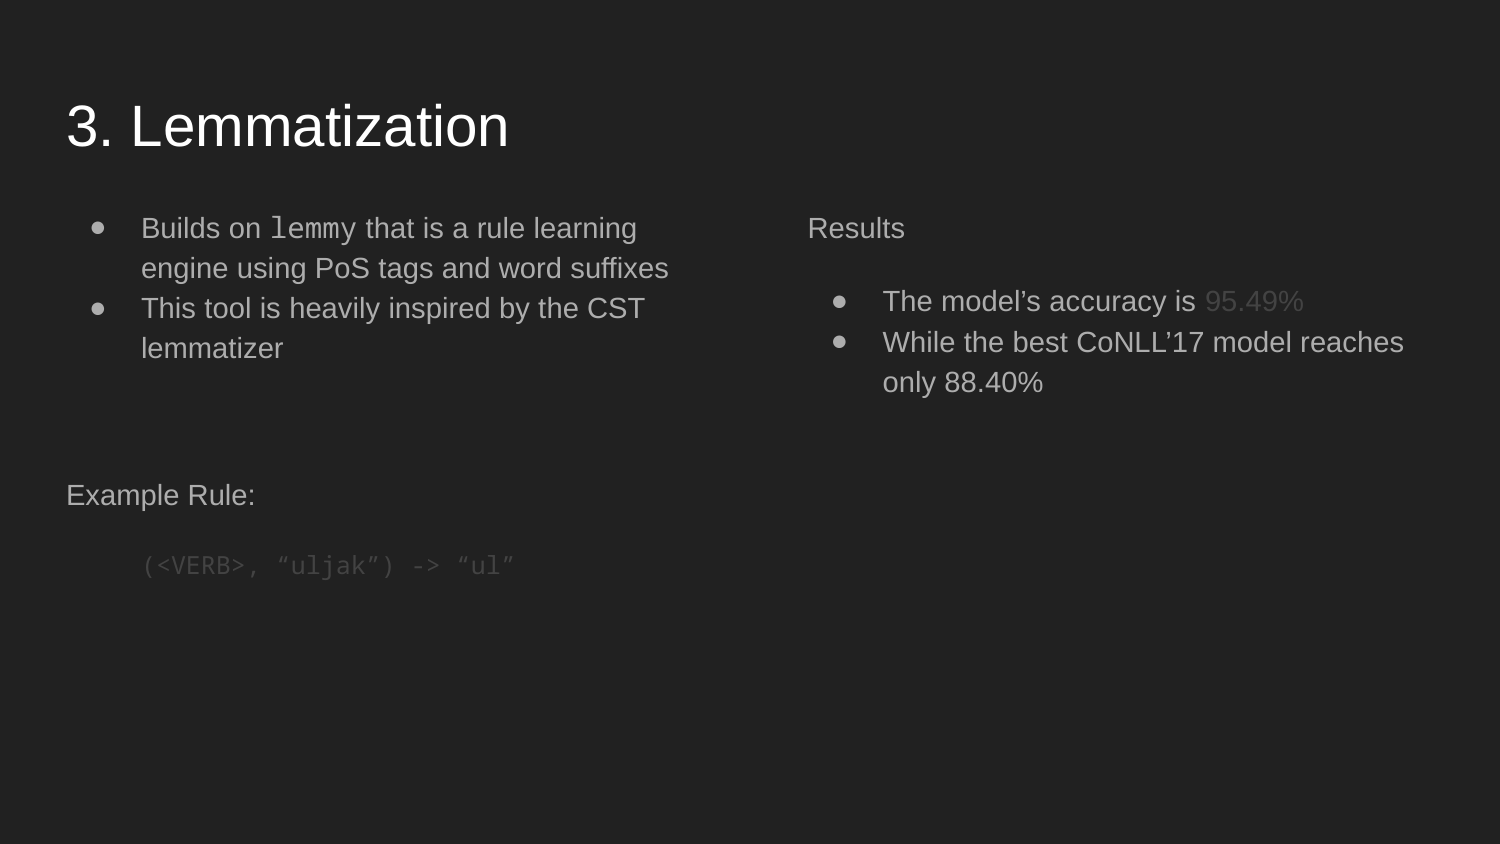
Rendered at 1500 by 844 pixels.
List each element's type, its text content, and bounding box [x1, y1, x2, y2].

title 3. Lemmatization [51, 72, 1449, 167]
list Results The model’s accuracy is 95.49% While the best CoNLL’17 model reaches only 88.40% [792, 189, 1449, 750]
list Builds on lemmy that is a rule learning engine using PoS tags and word suffixes This tool is heavily inspired by the CST lemmatizer Example Rule: (<VERB>, “uljak”) -> “ul” [51, 189, 708, 750]
